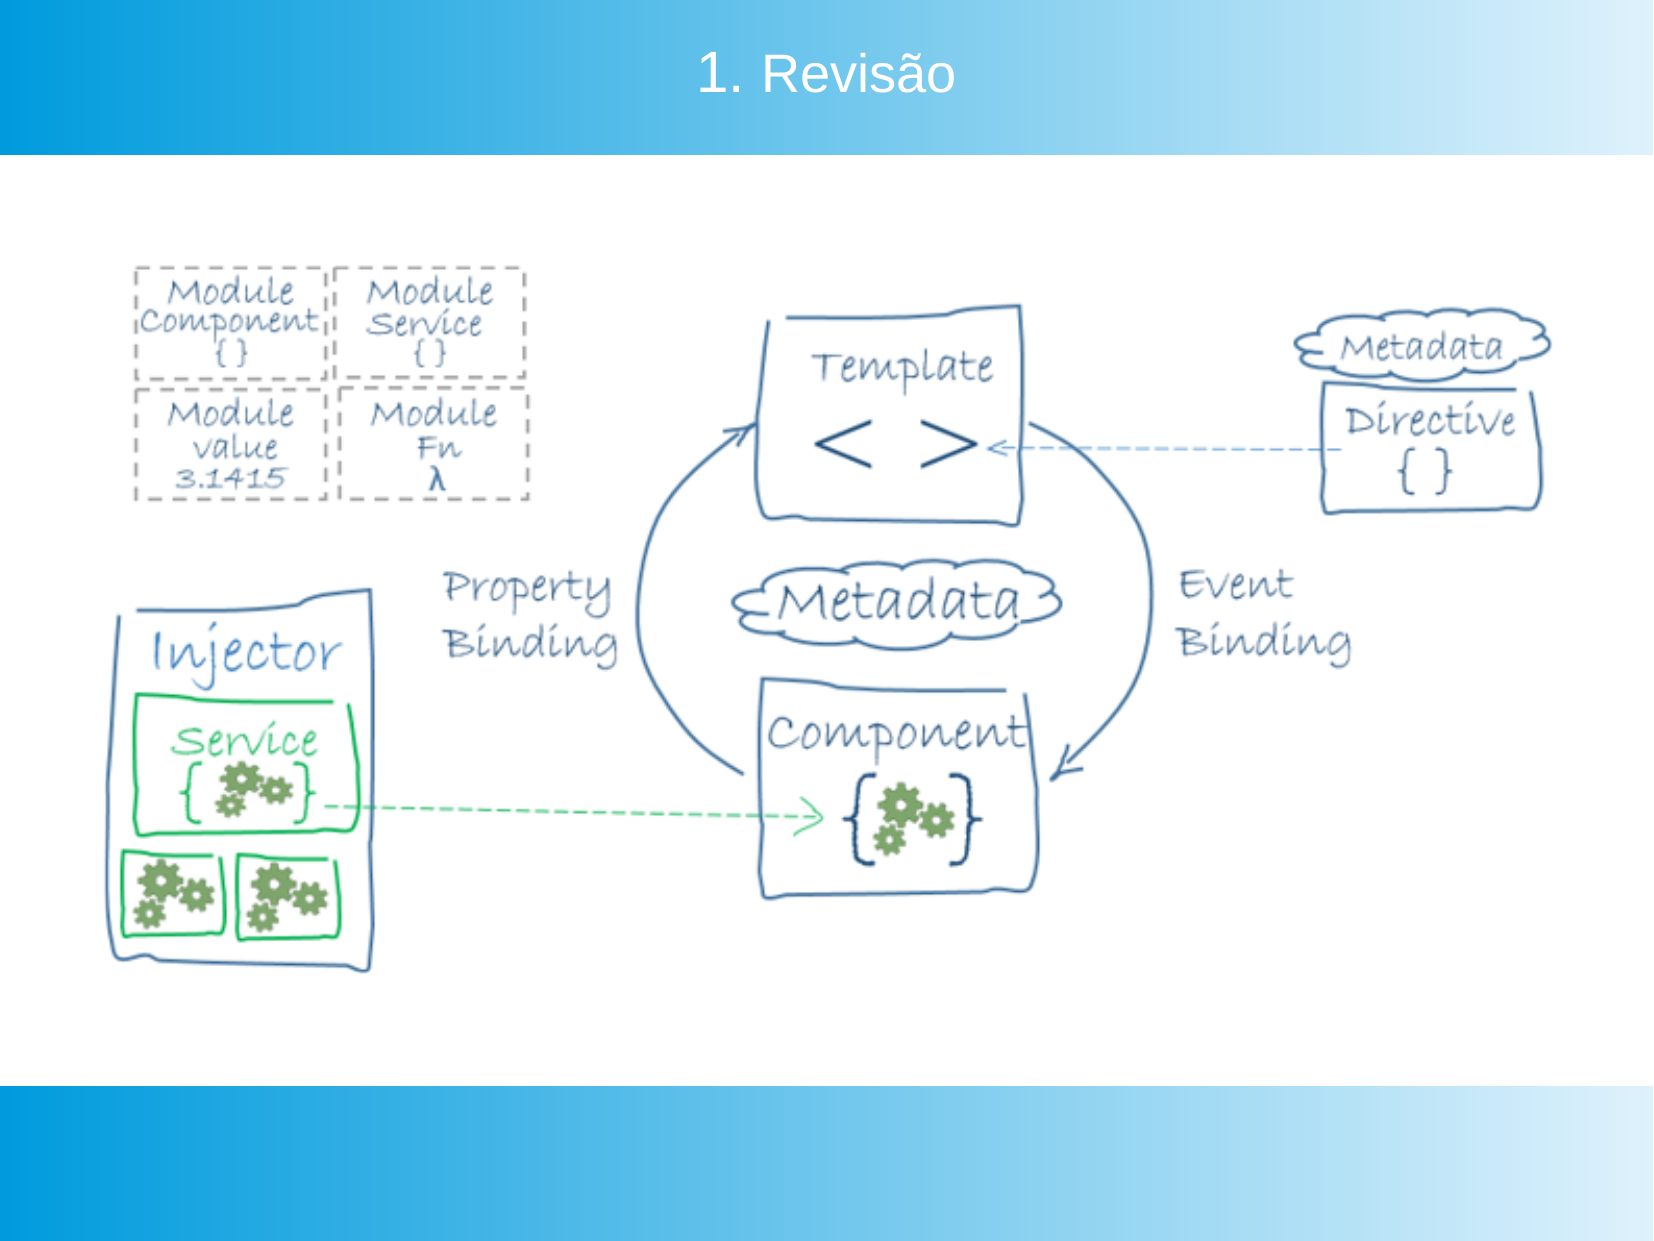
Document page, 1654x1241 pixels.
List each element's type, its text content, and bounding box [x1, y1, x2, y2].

title 1. Revisão [82, 19, 1571, 125]
picture [100, 249, 1559, 991]
